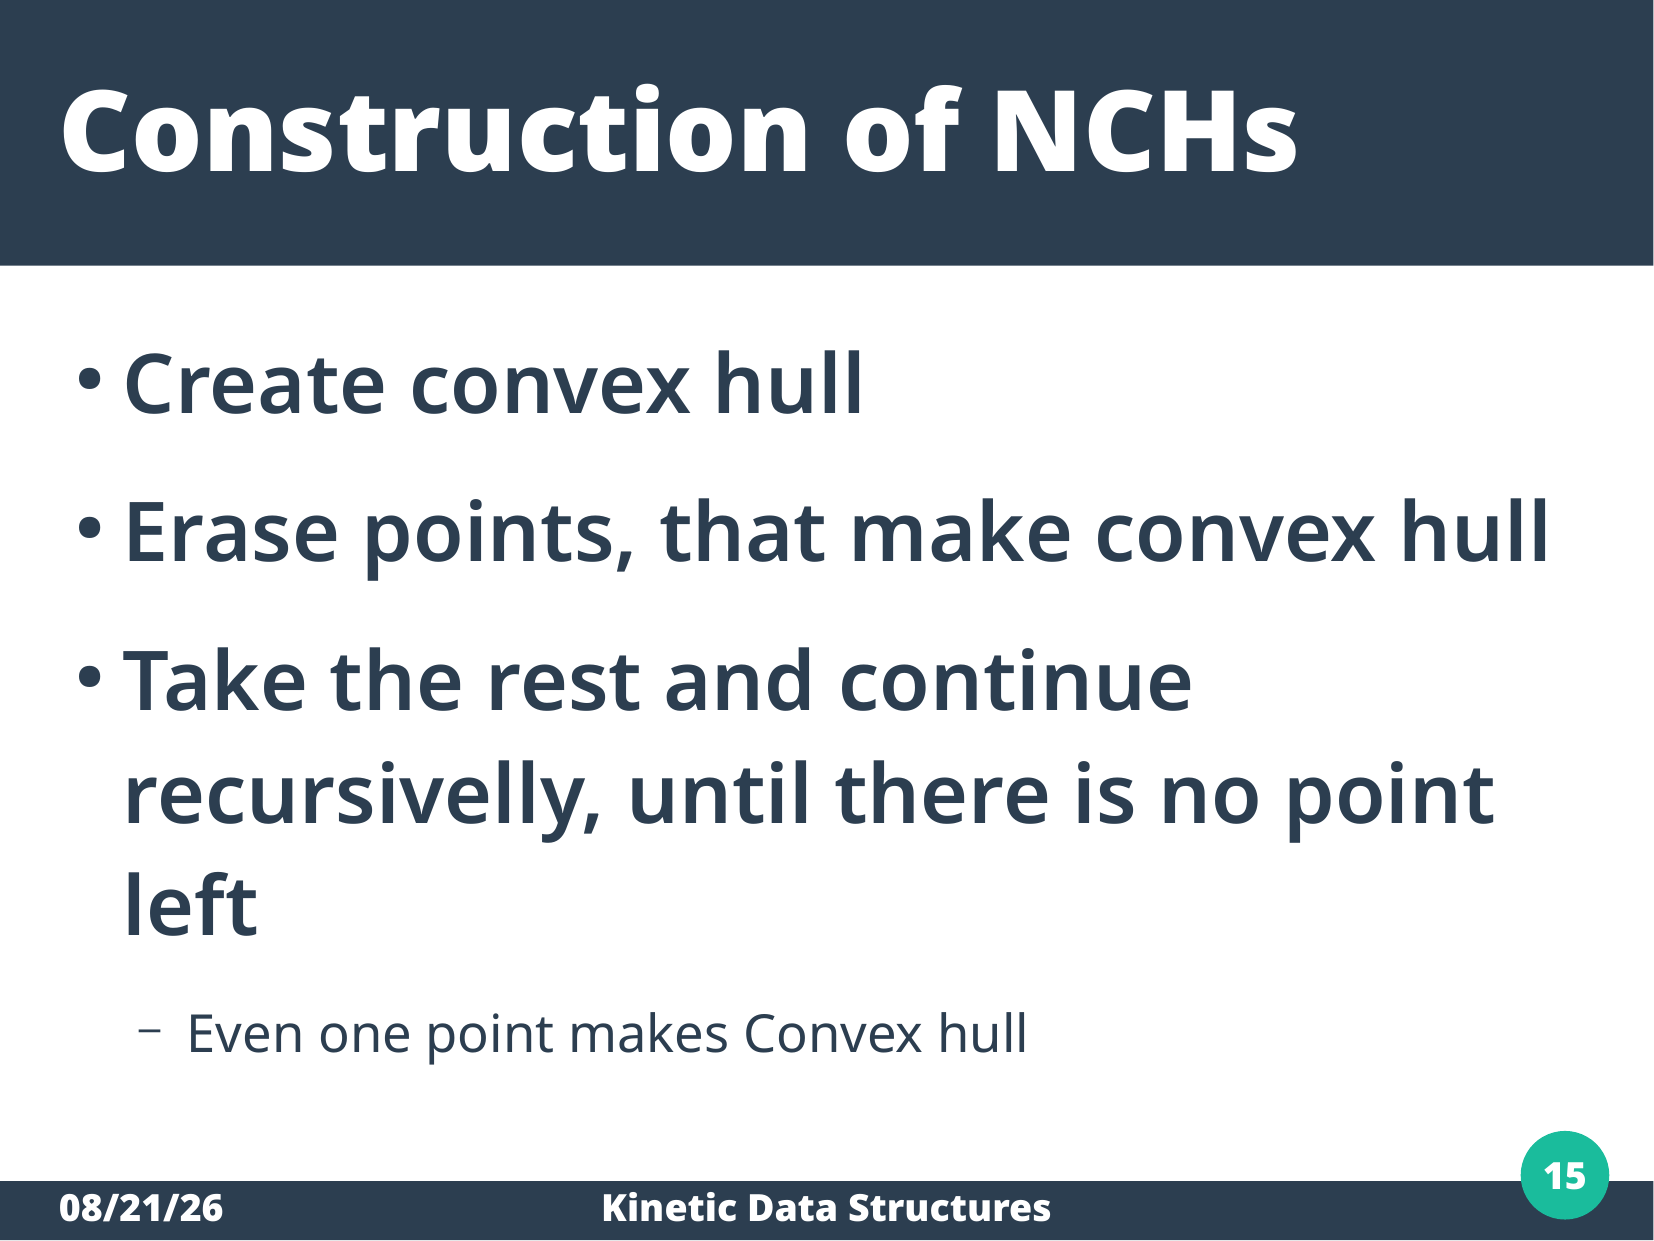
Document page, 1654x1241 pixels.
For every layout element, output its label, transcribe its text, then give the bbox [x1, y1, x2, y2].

list Create convex hull Erase points, that make convex hull Take the rest and continue recursivelly, until there is no point left Even one point makes Convex hull [59, 324, 1595, 1152]
title Construction of NCHs [59, 49, 1595, 207]
